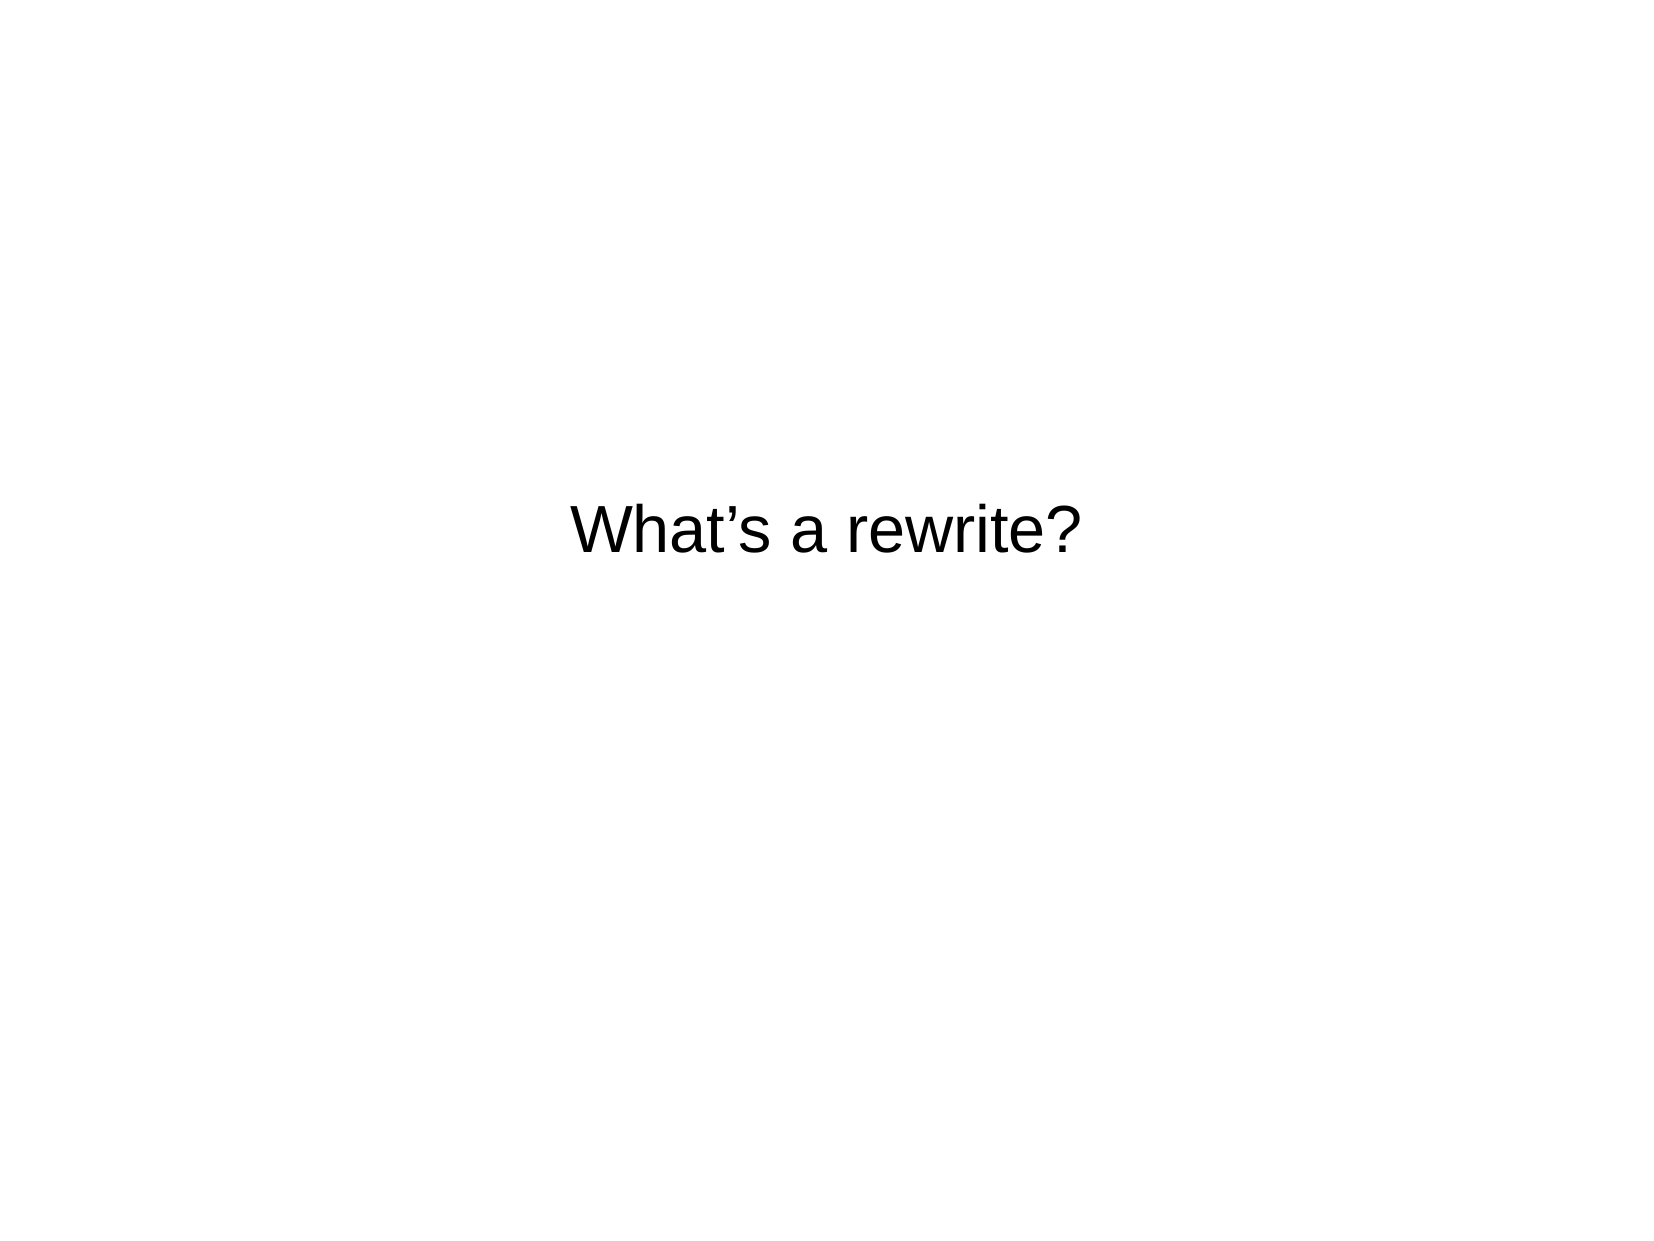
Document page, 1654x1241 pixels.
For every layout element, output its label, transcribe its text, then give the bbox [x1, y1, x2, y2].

subtitle What’s a rewrite? [82, 49, 1571, 1010]
